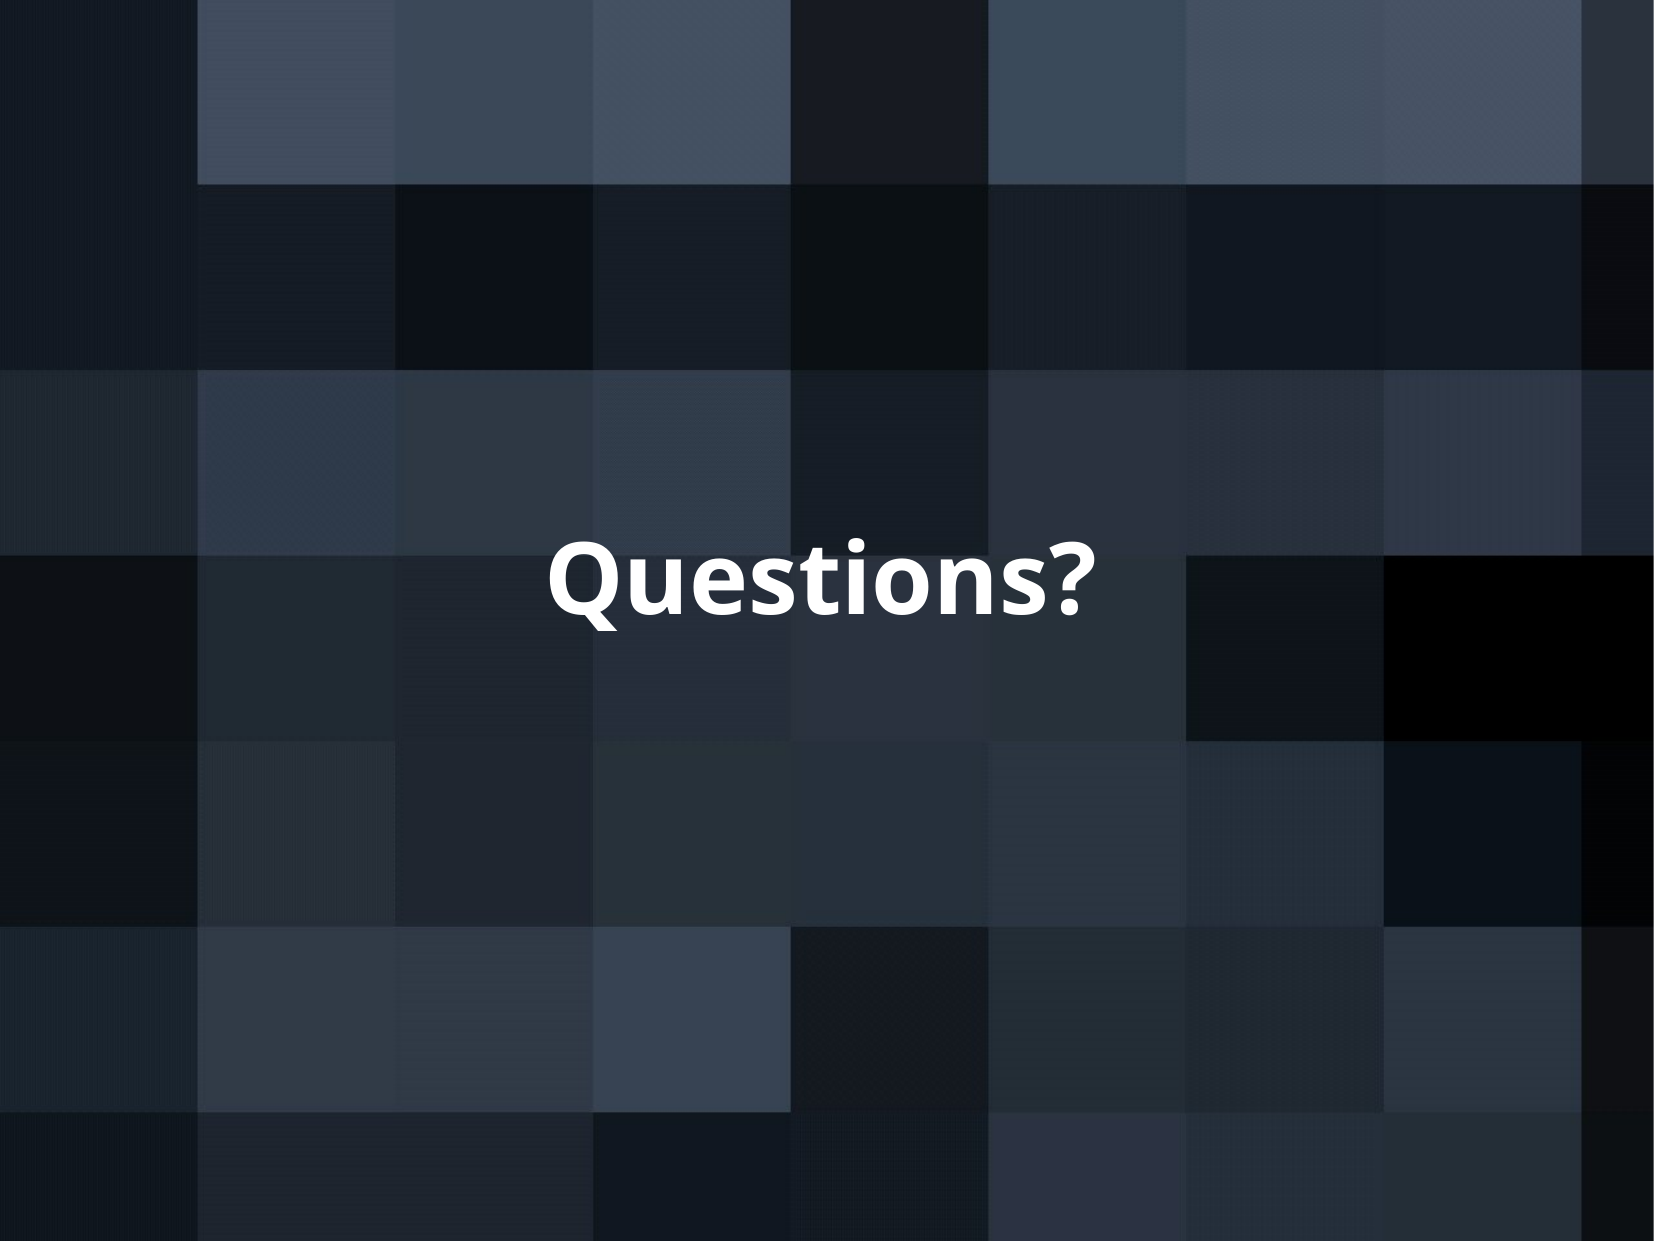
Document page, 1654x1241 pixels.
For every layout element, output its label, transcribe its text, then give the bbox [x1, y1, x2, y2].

title Questions? [76, 472, 1565, 680]
picture [0, 0, 1654, 1241]
